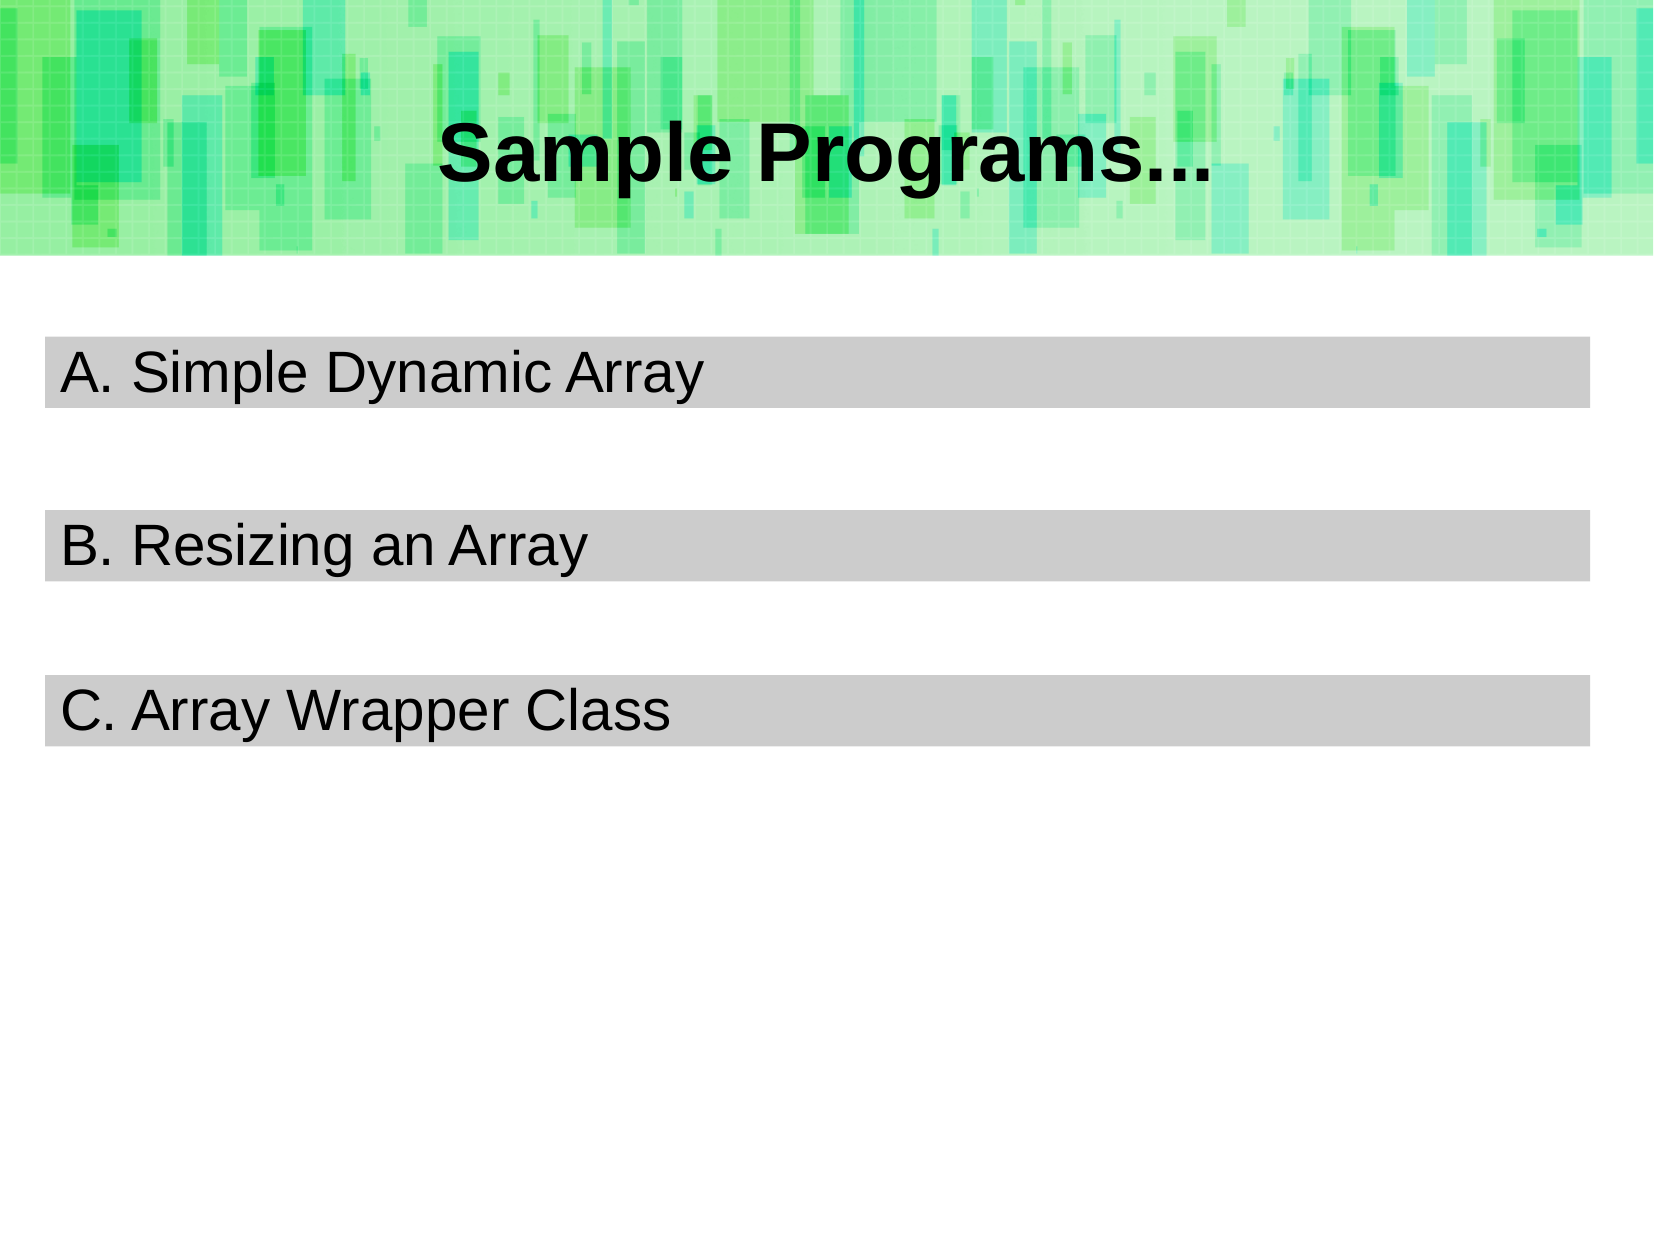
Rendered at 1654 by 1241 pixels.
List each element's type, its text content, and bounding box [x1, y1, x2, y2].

text_box C. Array Wrapper Class [45, 675, 1591, 747]
title Sample Programs... [82, 49, 1571, 257]
picture [0, 0, 1654, 1241]
text_box B. Resizing an Array [45, 510, 1591, 582]
text_box A. Simple Dynamic Array [45, 336, 1591, 408]
